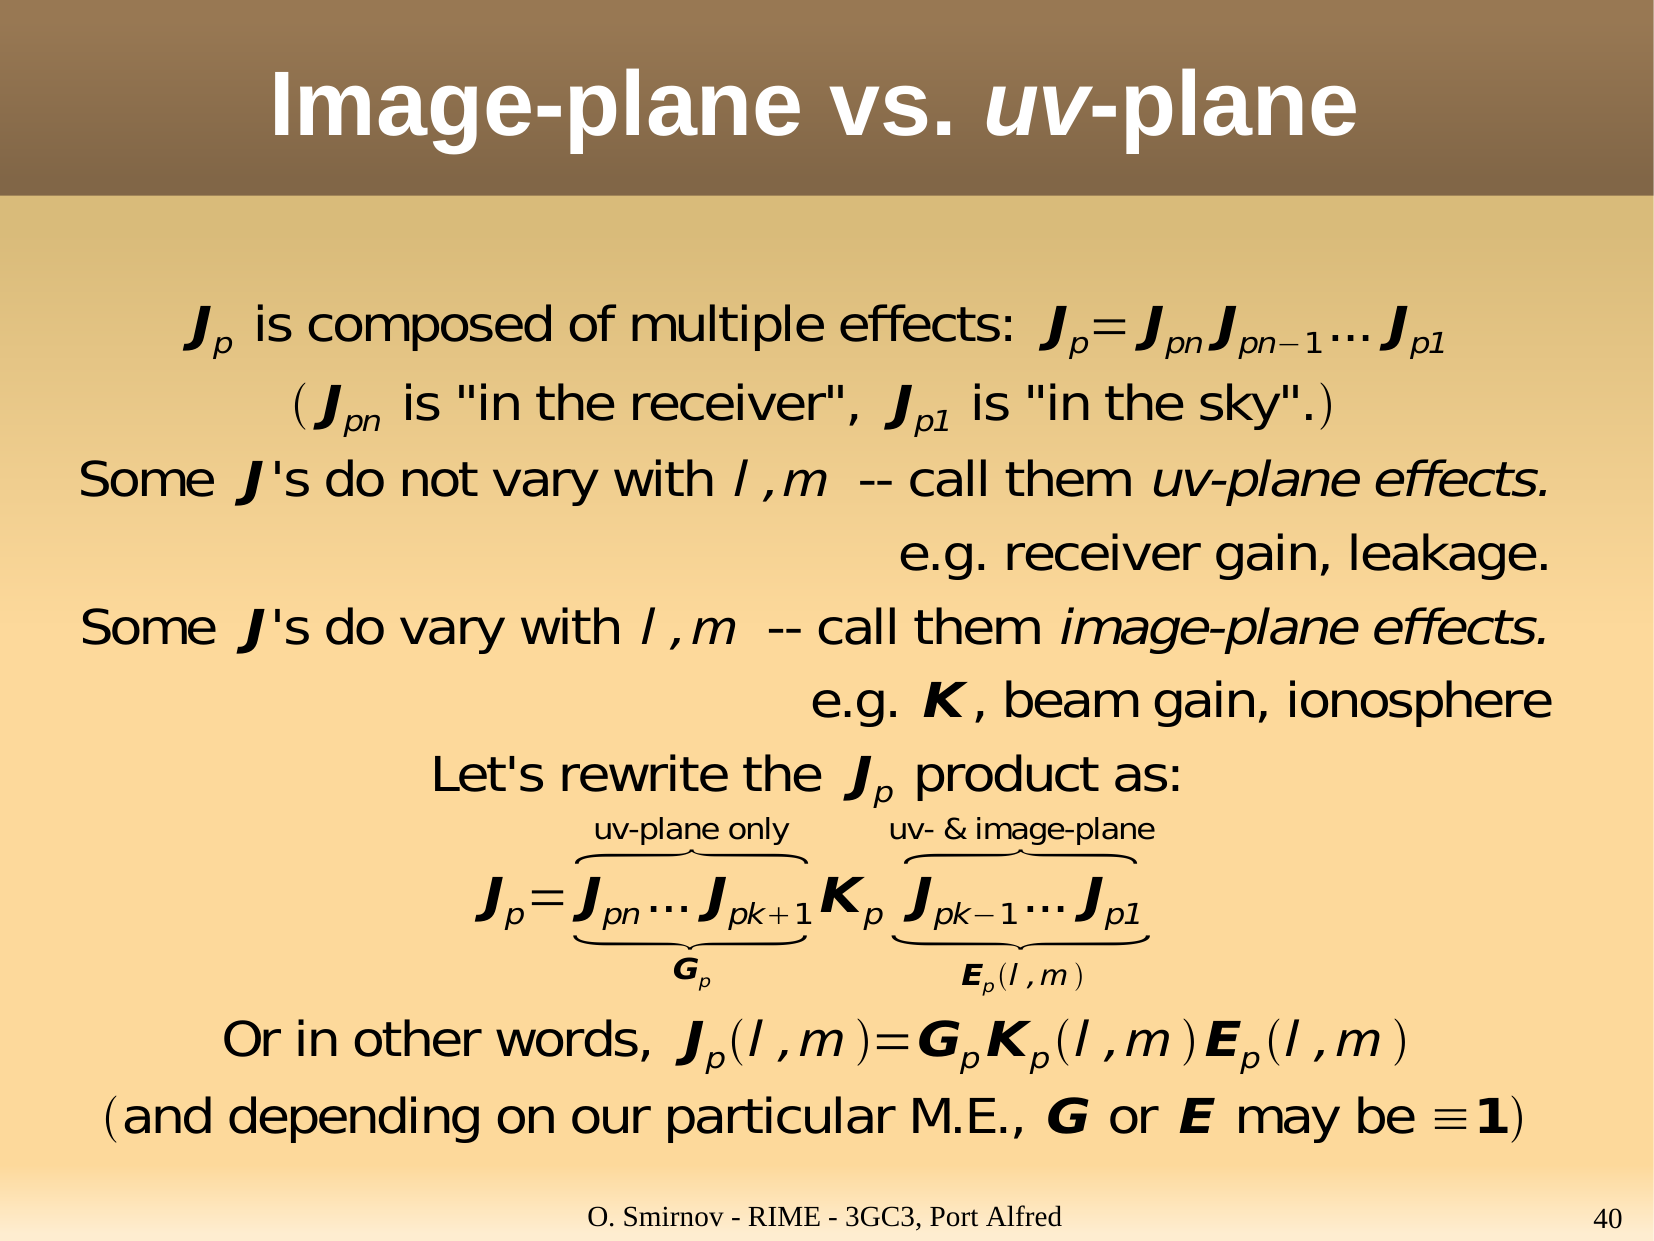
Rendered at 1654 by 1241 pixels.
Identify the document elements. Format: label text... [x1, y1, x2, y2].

title Image-plane vs. uv-plane [121, 0, 1534, 208]
chart [71, 285, 1557, 1149]
picture [0, 0, 1654, 1241]
